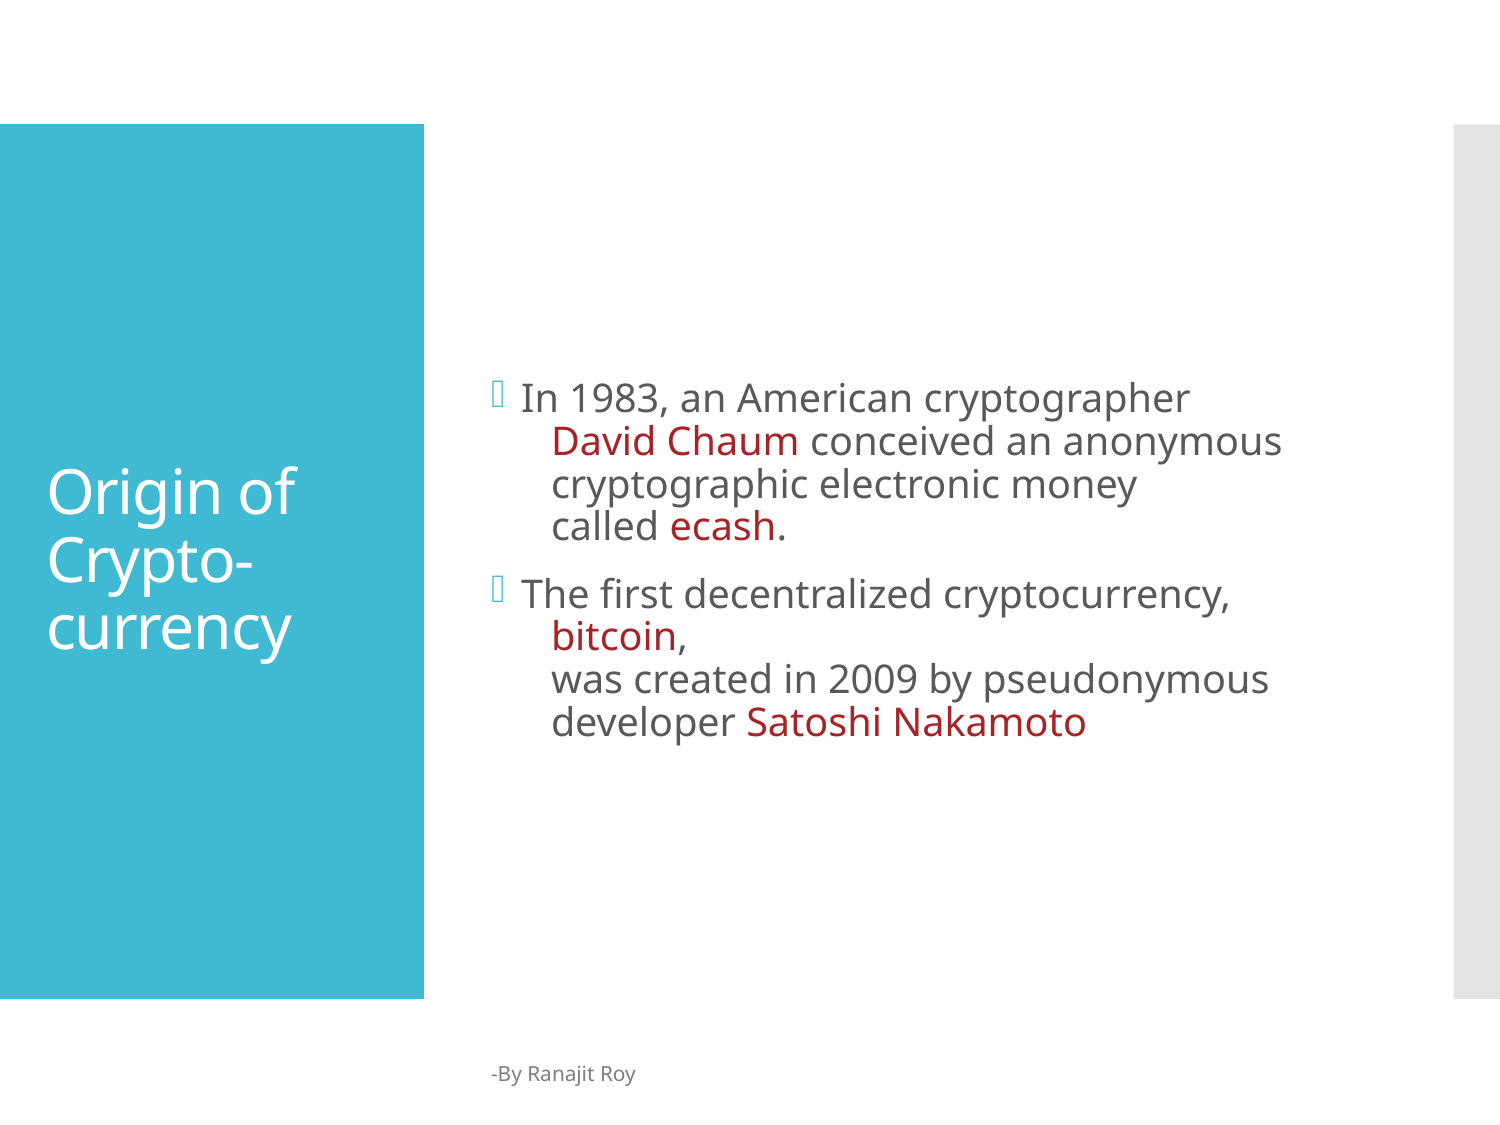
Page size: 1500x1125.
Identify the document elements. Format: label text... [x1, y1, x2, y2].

title Origin of Crypto-currency [31, 184, 394, 940]
list In 1983, an American cryptographer David Chaum conceived an anonymous cryptographic electronic money called ecash. The first decentralized cryptocurrency, bitcoin, was created in 2009 by pseudonymous developer Satoshi Nakamoto [476, 141, 1377, 982]
text_box -By Ranajit Roy [476, 1042, 1204, 1103]
